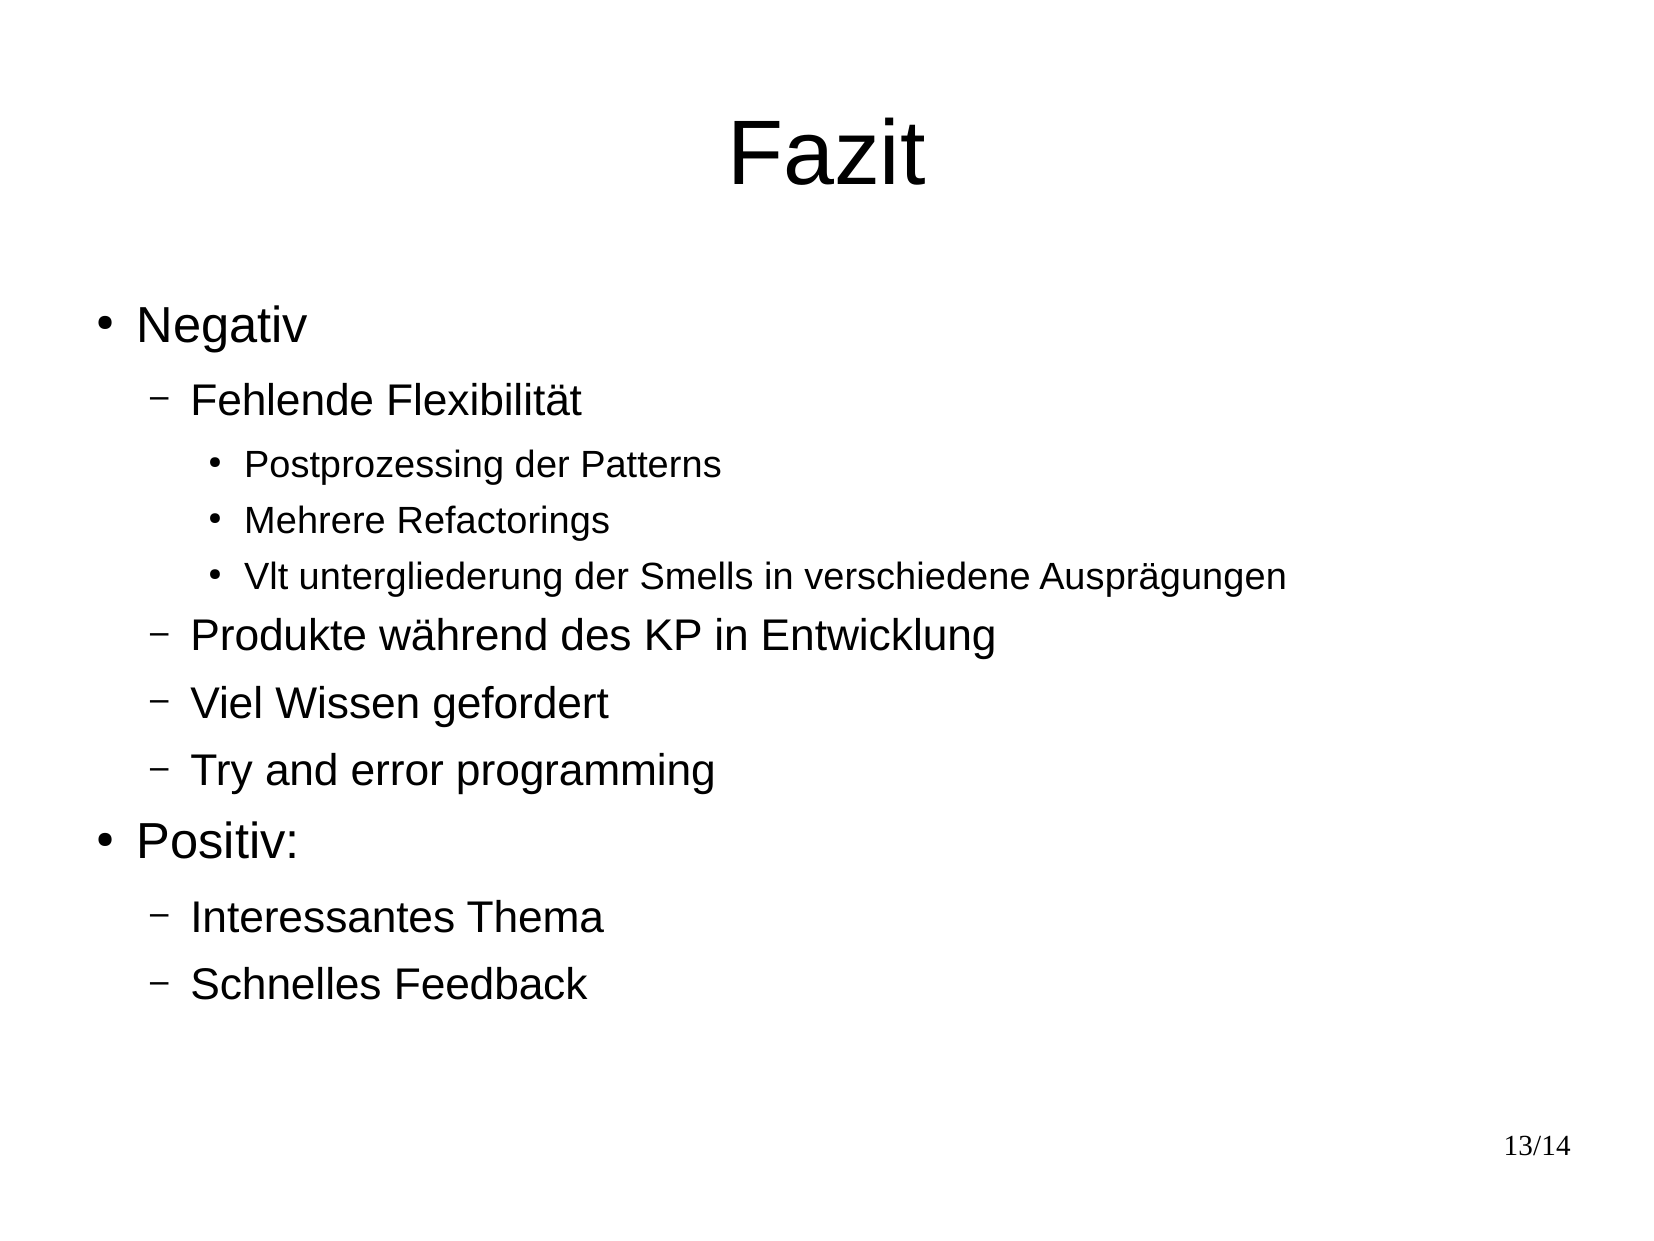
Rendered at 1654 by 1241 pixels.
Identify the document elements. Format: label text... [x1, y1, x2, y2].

title Fazit [82, 49, 1571, 257]
list Negativ Fehlende Flexibilität Postprozessing der Patterns Mehrere Refactorings Vlt untergliederung der Smells in verschiedene Ausprägungen Produkte während des KP in Entwicklung Viel Wissen gefordert Try and error programming Positiv: Interessantes Thema Schnelles Feedback [82, 296, 1571, 1016]
